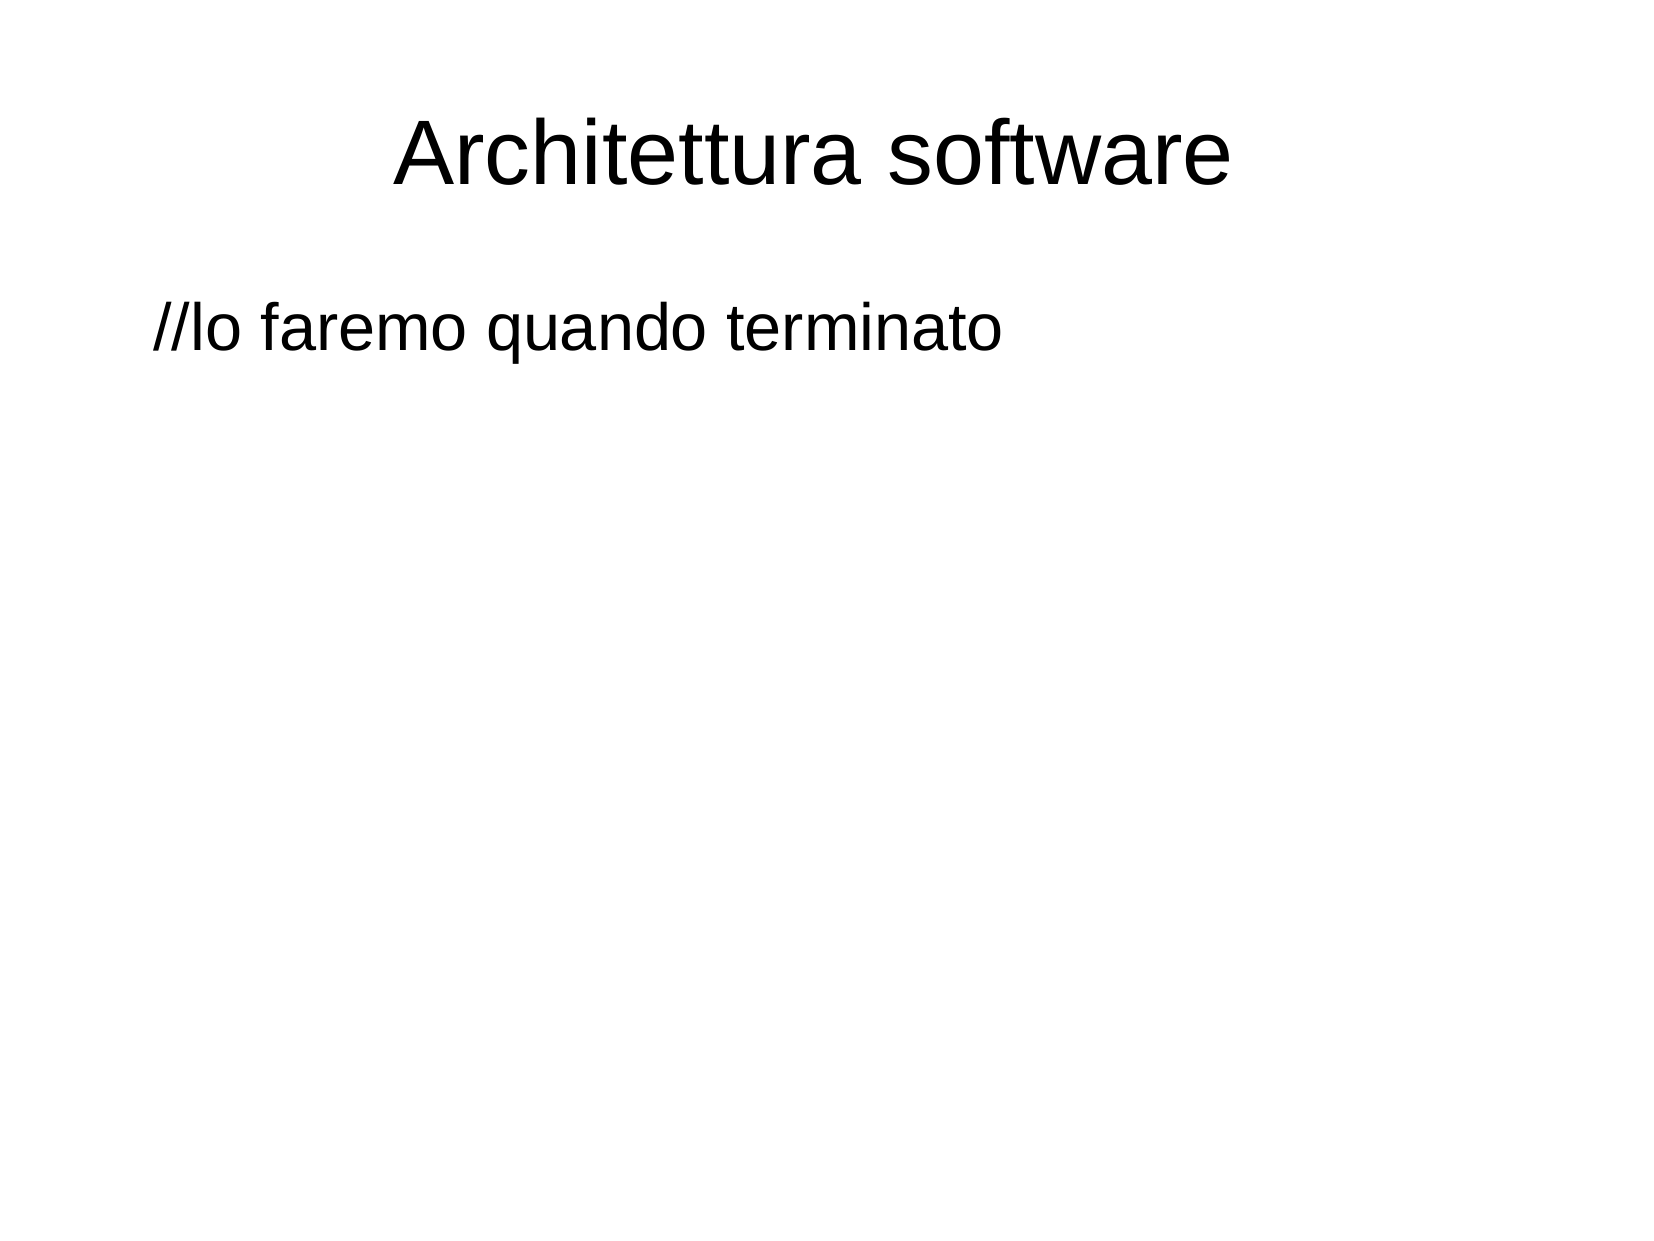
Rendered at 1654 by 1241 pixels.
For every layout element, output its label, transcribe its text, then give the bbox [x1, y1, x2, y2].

list //lo faremo quando terminato [82, 290, 1571, 1010]
title Architettura software [82, 49, 1571, 257]
